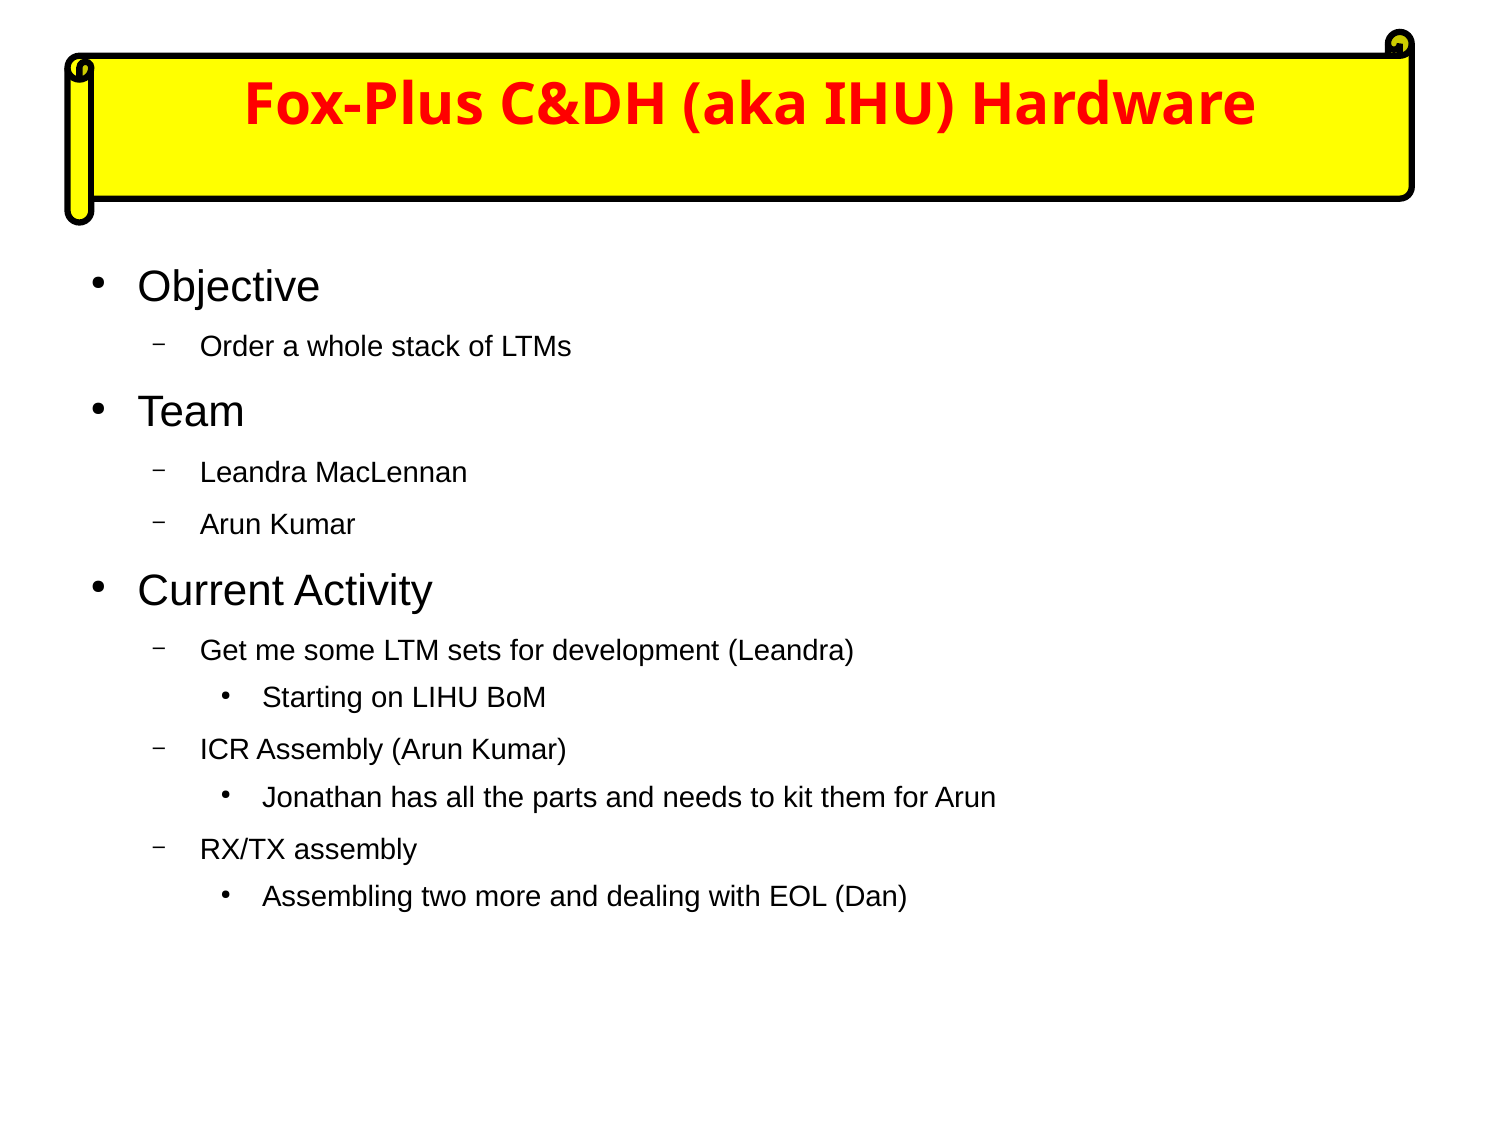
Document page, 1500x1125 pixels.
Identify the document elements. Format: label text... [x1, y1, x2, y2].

text_box [72, 31, 1412, 58]
list Objective Order a whole stack of LTMs Team Leandra MacLennan Arun Kumar Current Activity Get me some LTM sets for development (Leandra) Starting on LIHU BoM ICR Assembly (Arun Kumar) Jonathan has all the parts and needs to kit them for Arun RX/TX assembly Assembling two more and dealing with EOL (Dan) [75, 263, 1426, 916]
text_box [67, 144, 1412, 223]
text_box Fox-Plus C&DH (aka IHU) Hardware [0, 58, 1500, 144]
